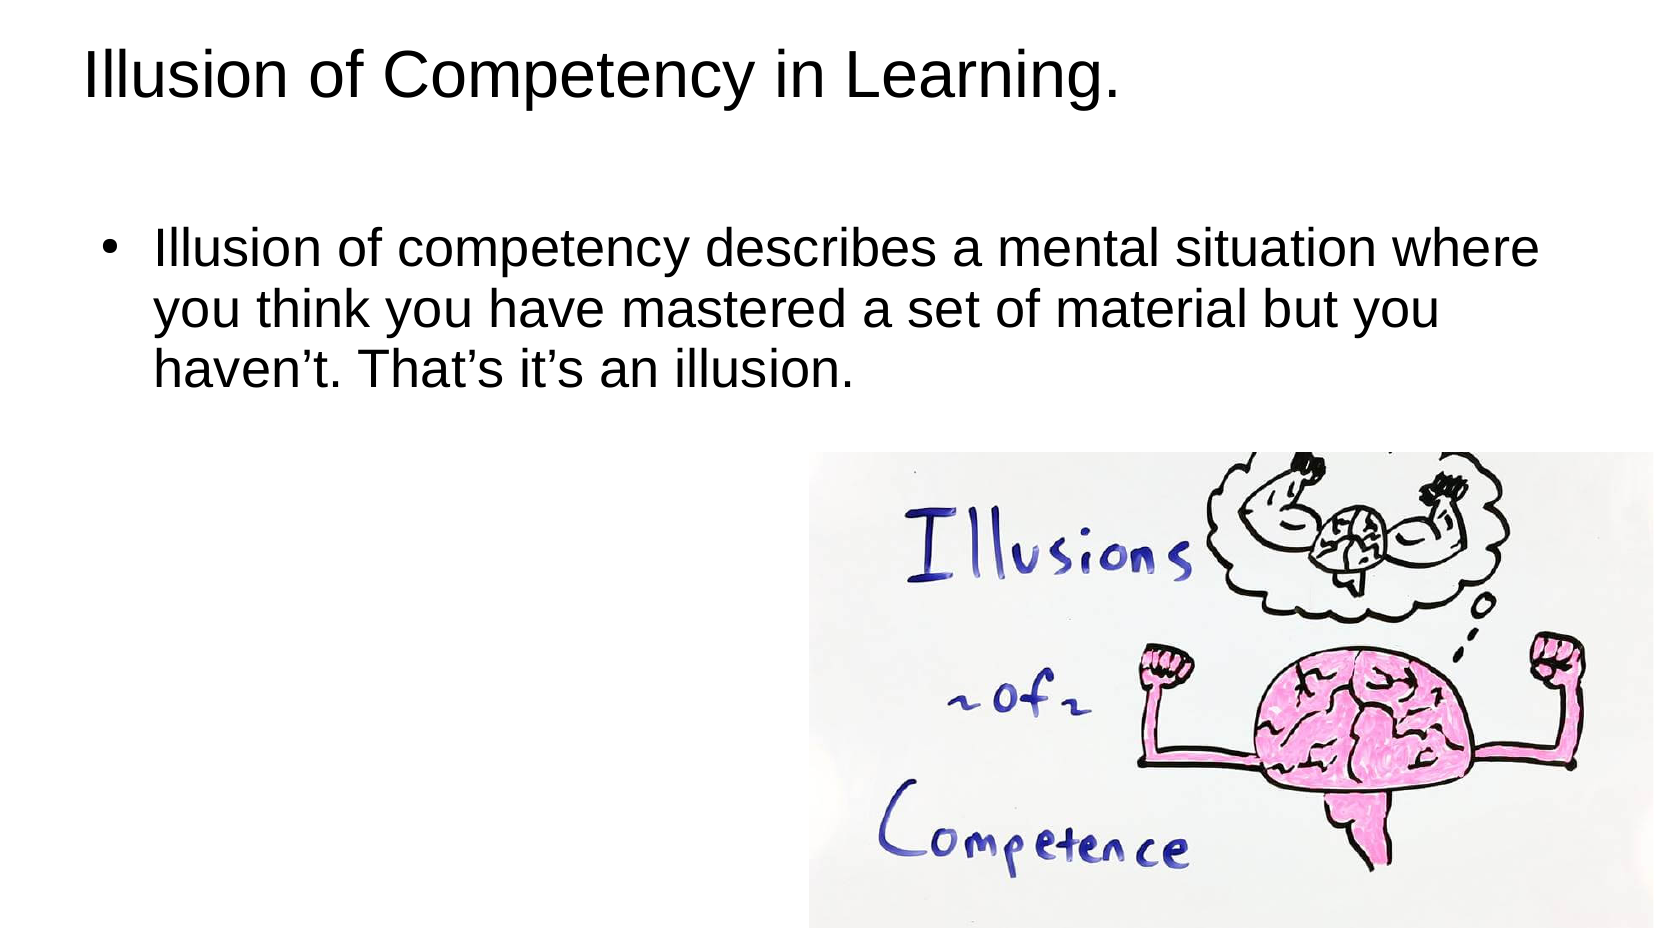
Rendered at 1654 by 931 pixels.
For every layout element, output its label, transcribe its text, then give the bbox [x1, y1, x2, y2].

list Illusion of competency describes a mental situation where you think you have mastered a set of material but you haven’t. That’s it’s an illusion. [82, 217, 1571, 758]
picture [809, 452, 1654, 928]
title Illusion of Competency in Learning. [82, 37, 1571, 193]
